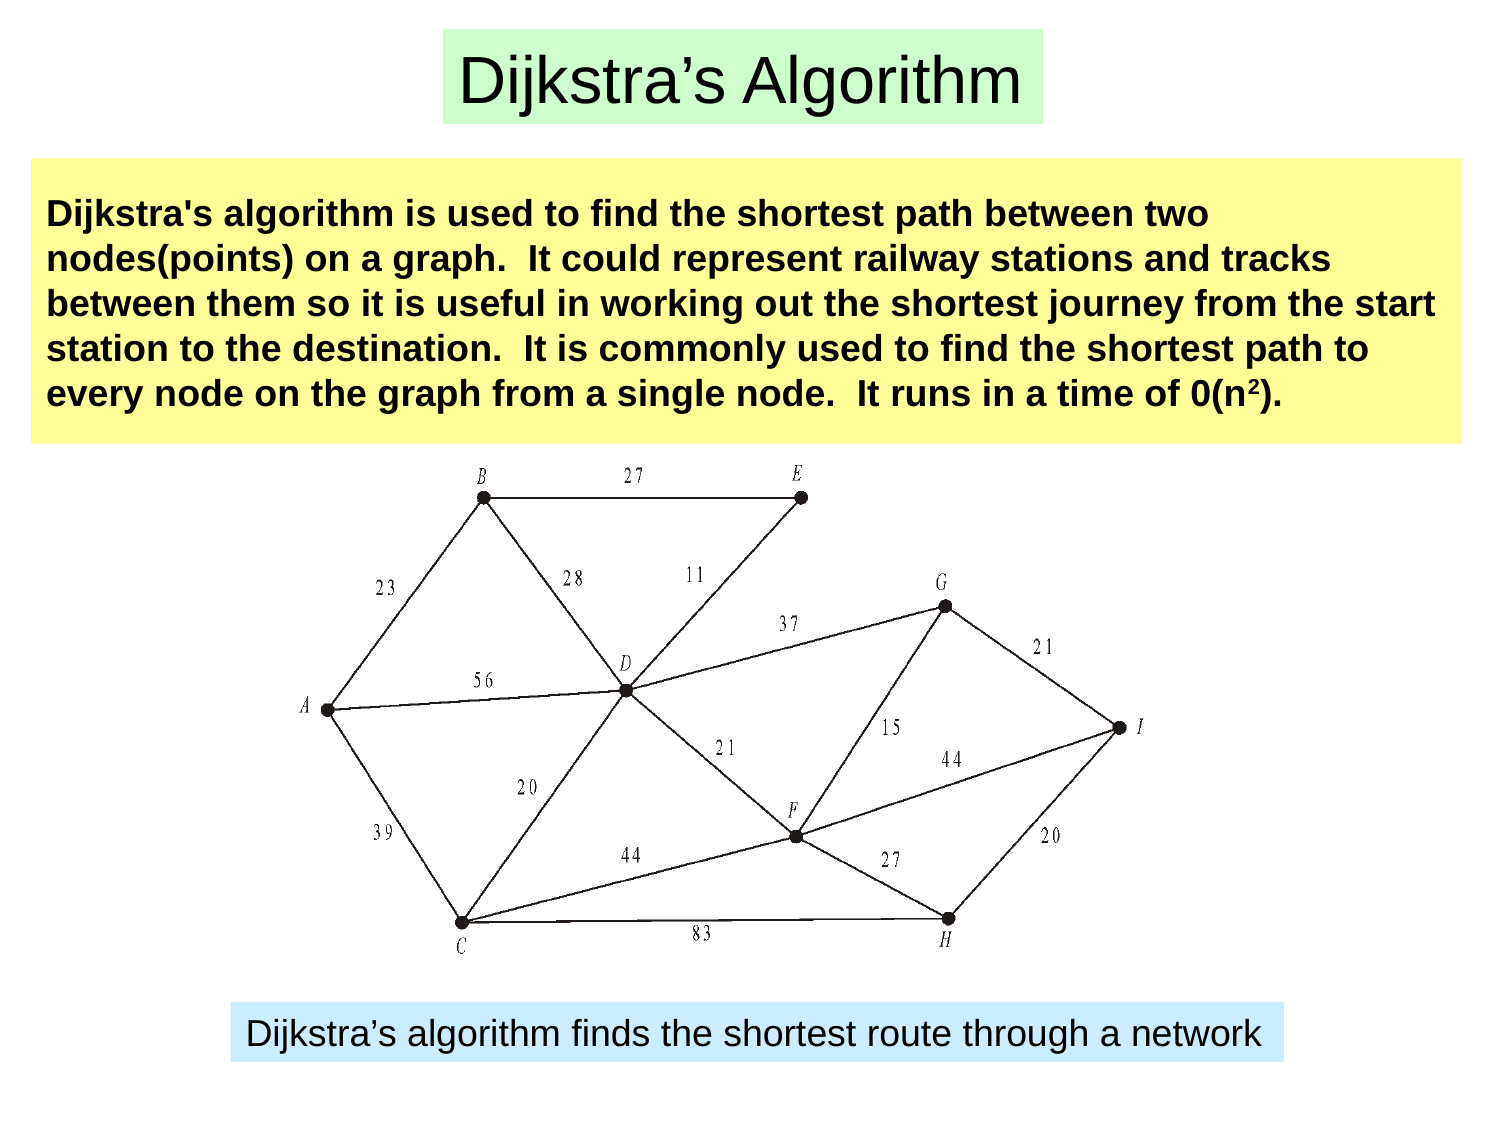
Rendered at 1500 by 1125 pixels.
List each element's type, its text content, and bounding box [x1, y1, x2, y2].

picture [295, 456, 1149, 958]
text_box Dijkstra's algorithm is used to find the shortest path between two nodes(points) on a graph. It could represent railway stations and tracks between them so it is useful in working out the shortest journey from the start station to the destination. It is commonly used to find the shortest path to every node on the graph from a single node. It runs in a time of 0(n2). [31, 158, 1463, 444]
text_box Dijkstra’s algorithm finds the shortest route through a network [230, 1001, 1284, 1062]
text_box Dijkstra’s Algorithm [443, 29, 1044, 125]
